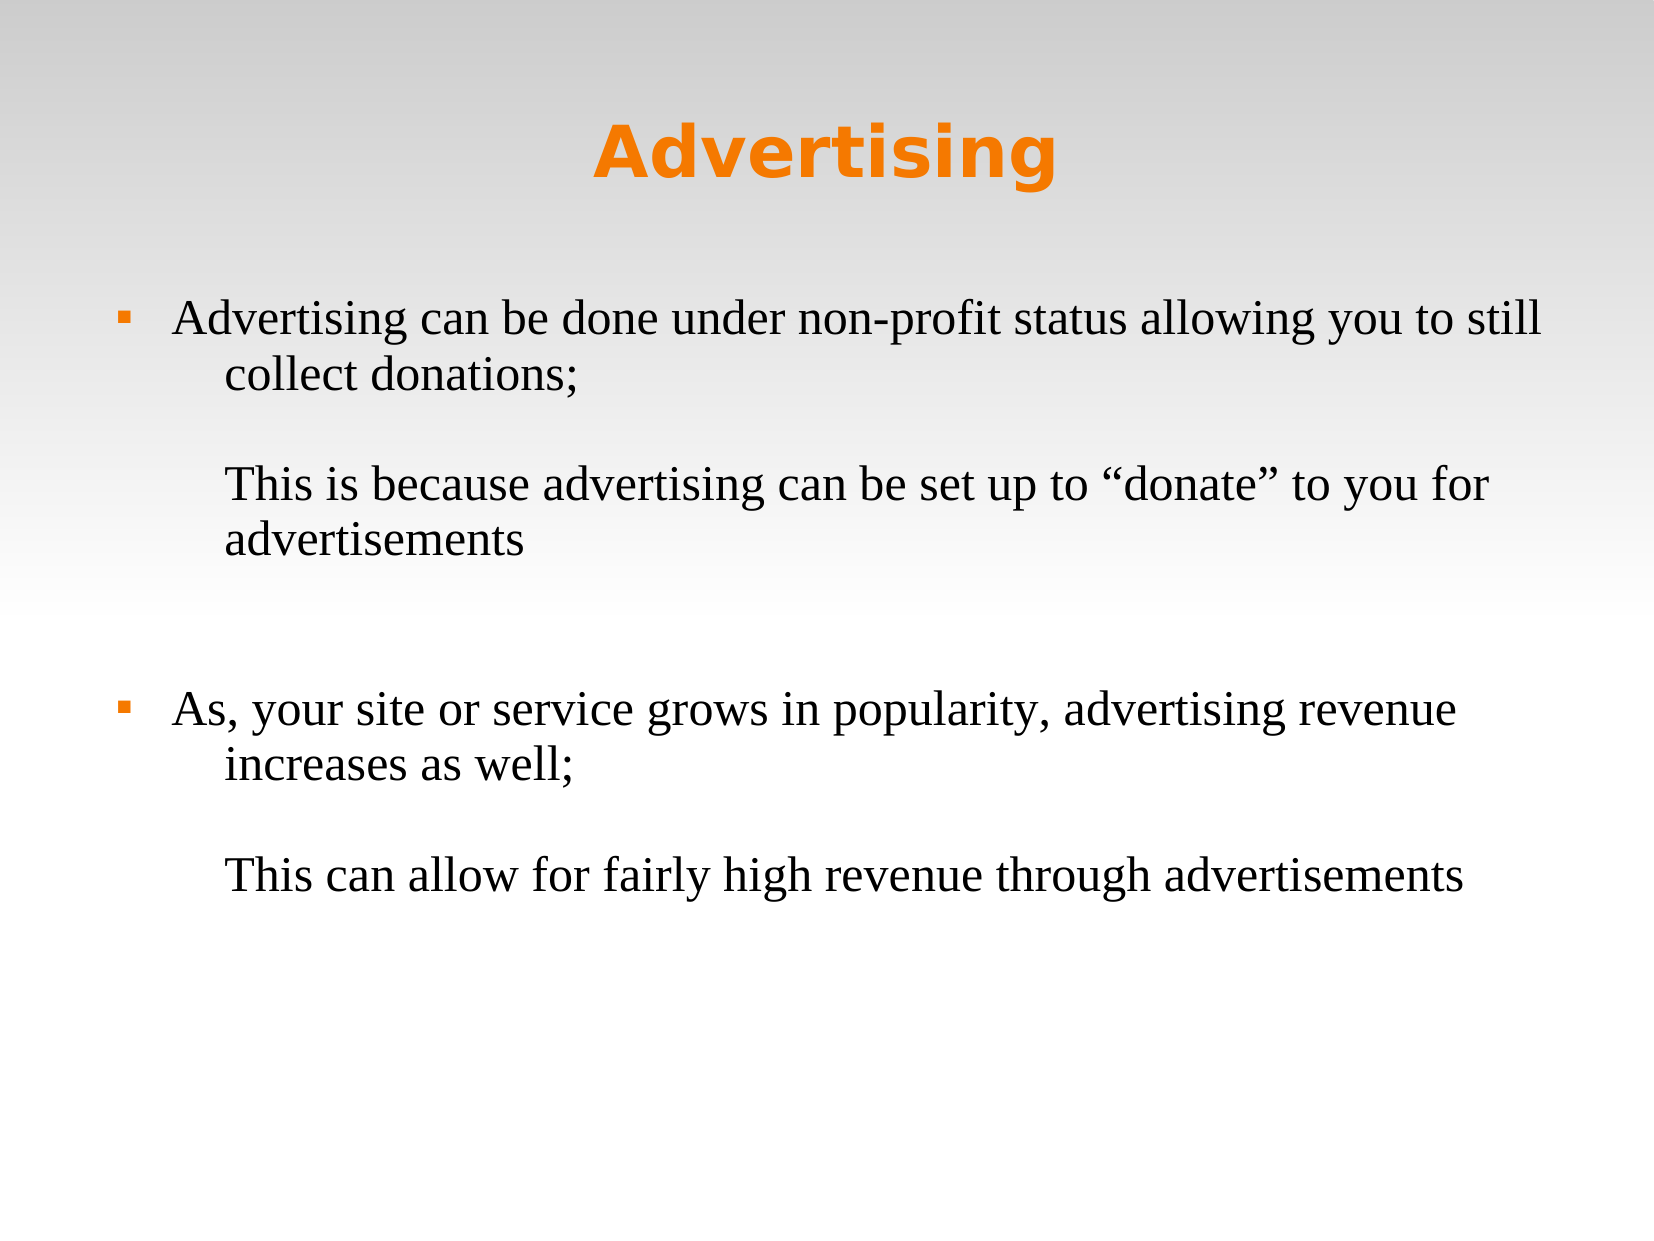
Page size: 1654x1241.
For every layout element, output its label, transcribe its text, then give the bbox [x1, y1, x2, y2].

list Advertising can be done under non-profit status allowing you to still collect donations; This is because advertising can be set up to “donate” to you for advertisements As, your site or service grows in popularity, advertising revenue increases as well; This can allow for fairly high revenue through advertisements [82, 290, 1571, 1109]
title Advertising [82, 49, 1571, 257]
